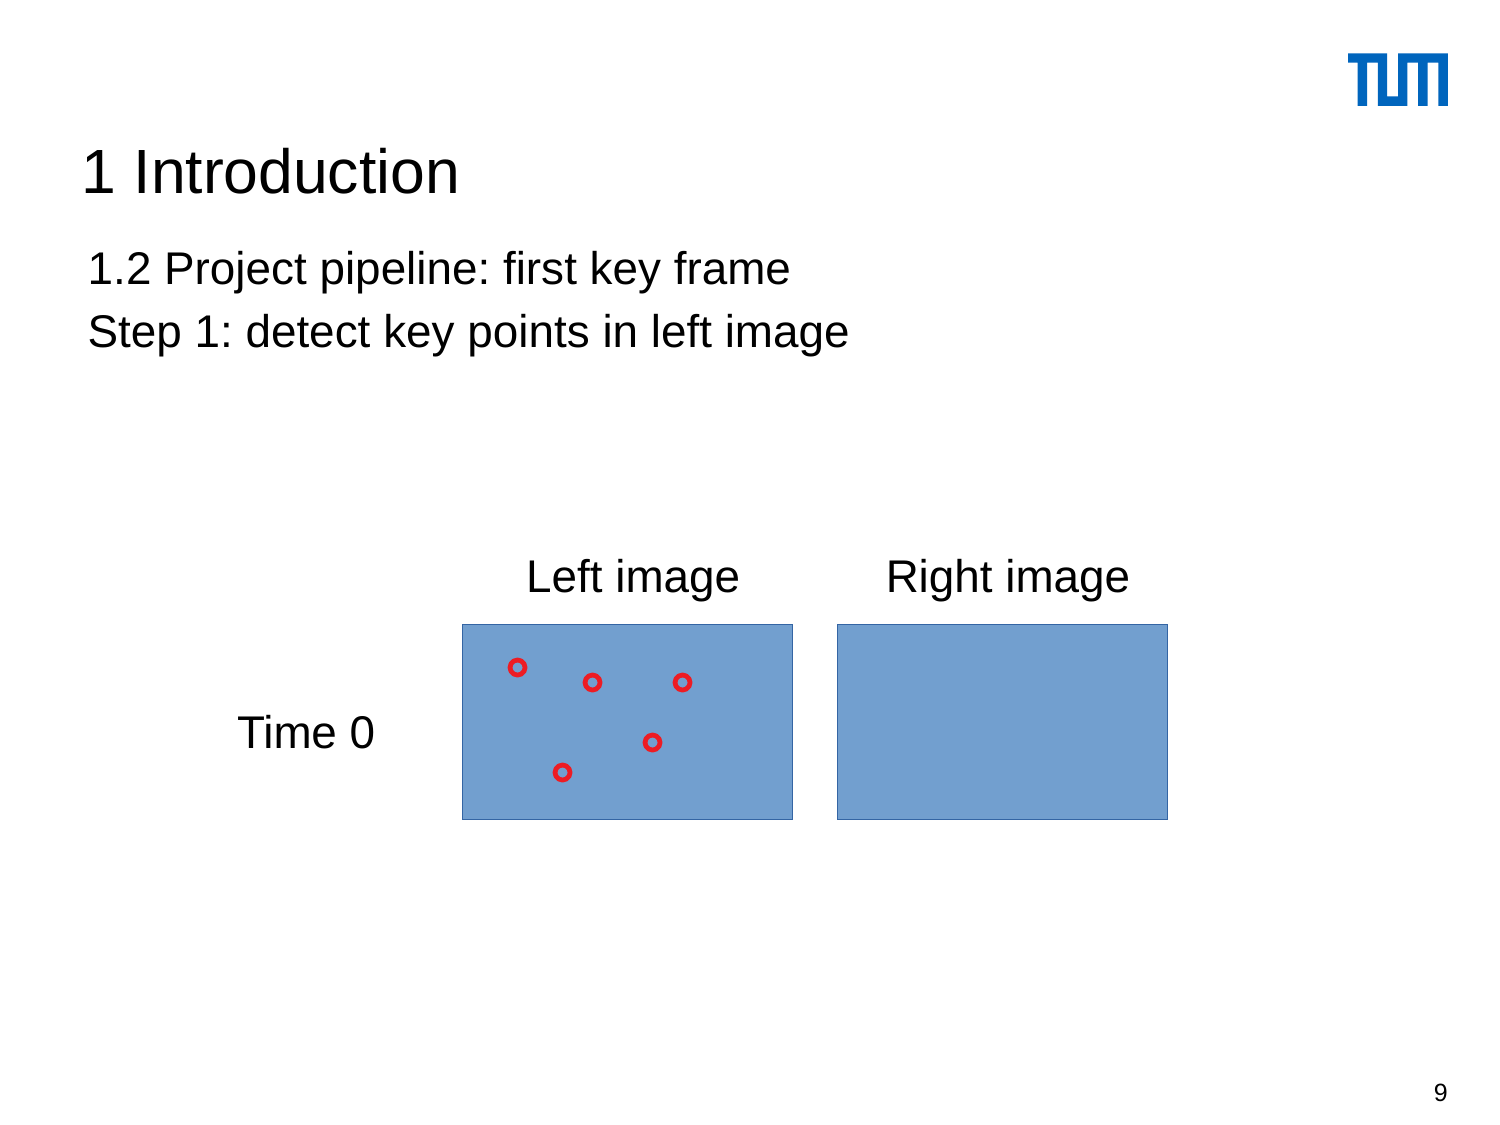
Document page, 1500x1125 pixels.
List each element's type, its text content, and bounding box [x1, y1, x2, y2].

text_box Right image [871, 543, 1146, 610]
title 1 Introduction [81, 139, 1110, 207]
text_box [837, 624, 1168, 820]
slide_number <number> [1111, 1061, 1448, 1122]
text_box Time 0 [222, 699, 391, 767]
text_box Left image [511, 543, 756, 610]
list 1.2 Project pipeline: first key frame Step 1: detect key points in left image [87, 231, 1416, 963]
text_box [462, 624, 793, 820]
